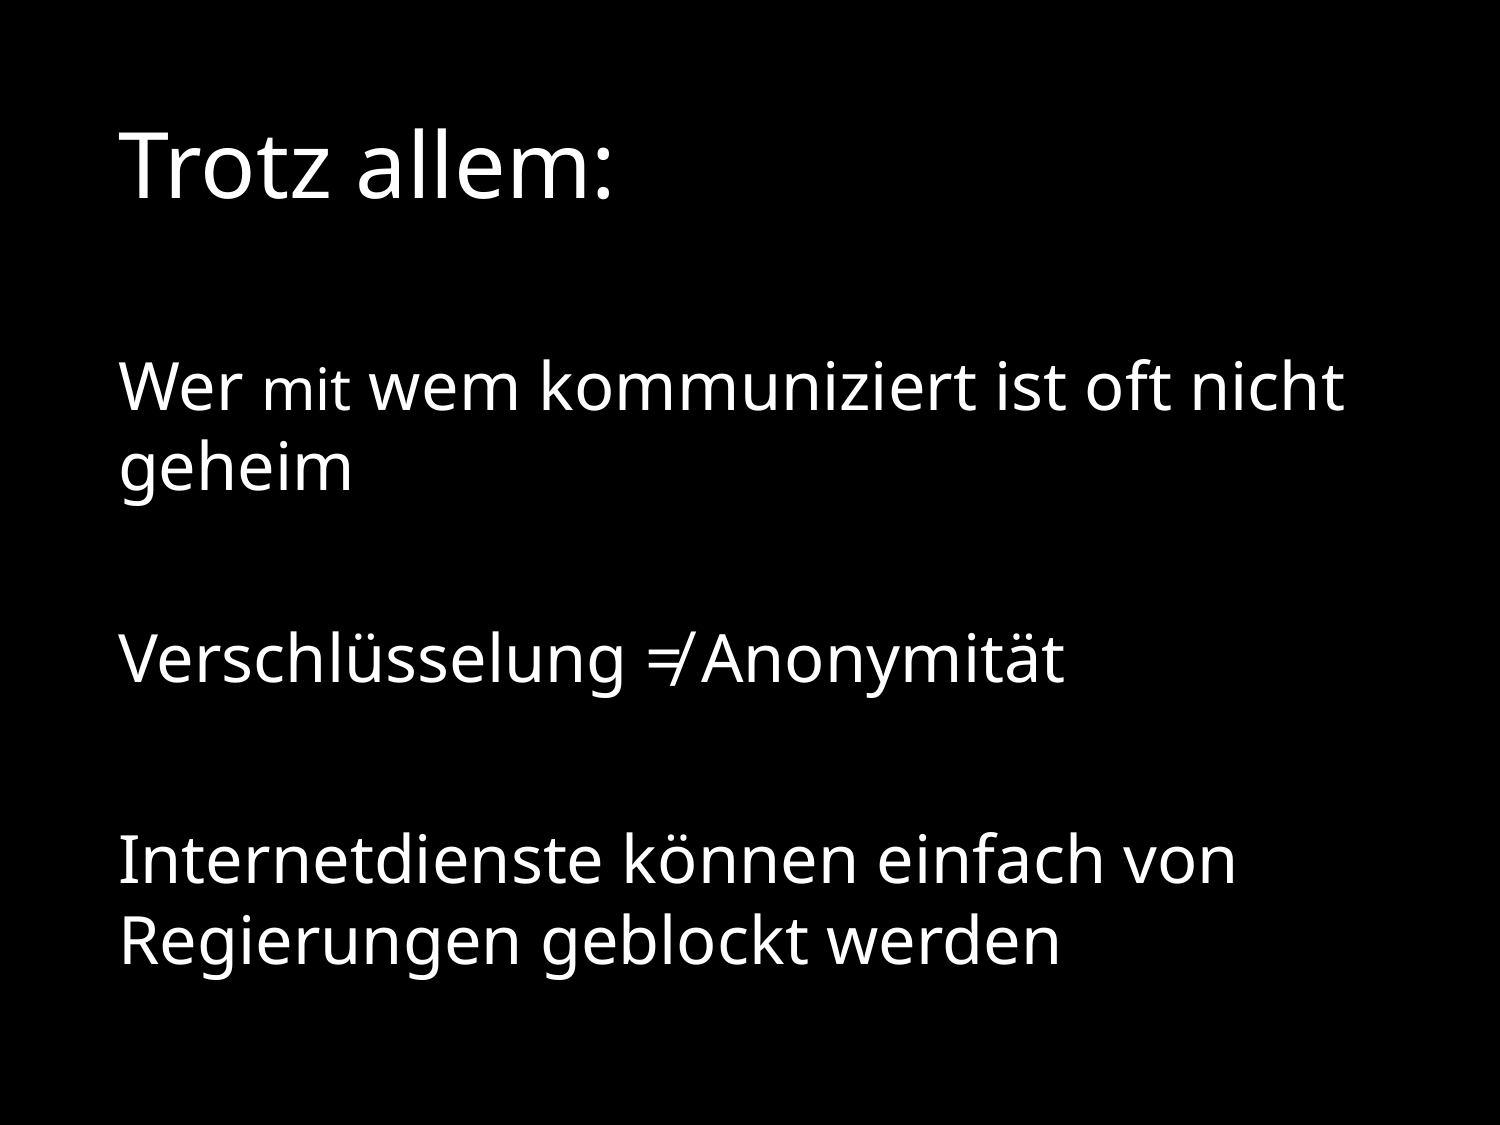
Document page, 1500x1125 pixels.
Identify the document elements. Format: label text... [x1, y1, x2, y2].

list Wer mit wem kommuniziert ist oft nicht geheim Verschlüsselung ≠ Anonymität Internetdienste können einfach von Regierungen geblockt werden [103, 336, 1397, 1051]
title Trotz allem: [103, 59, 1397, 278]
